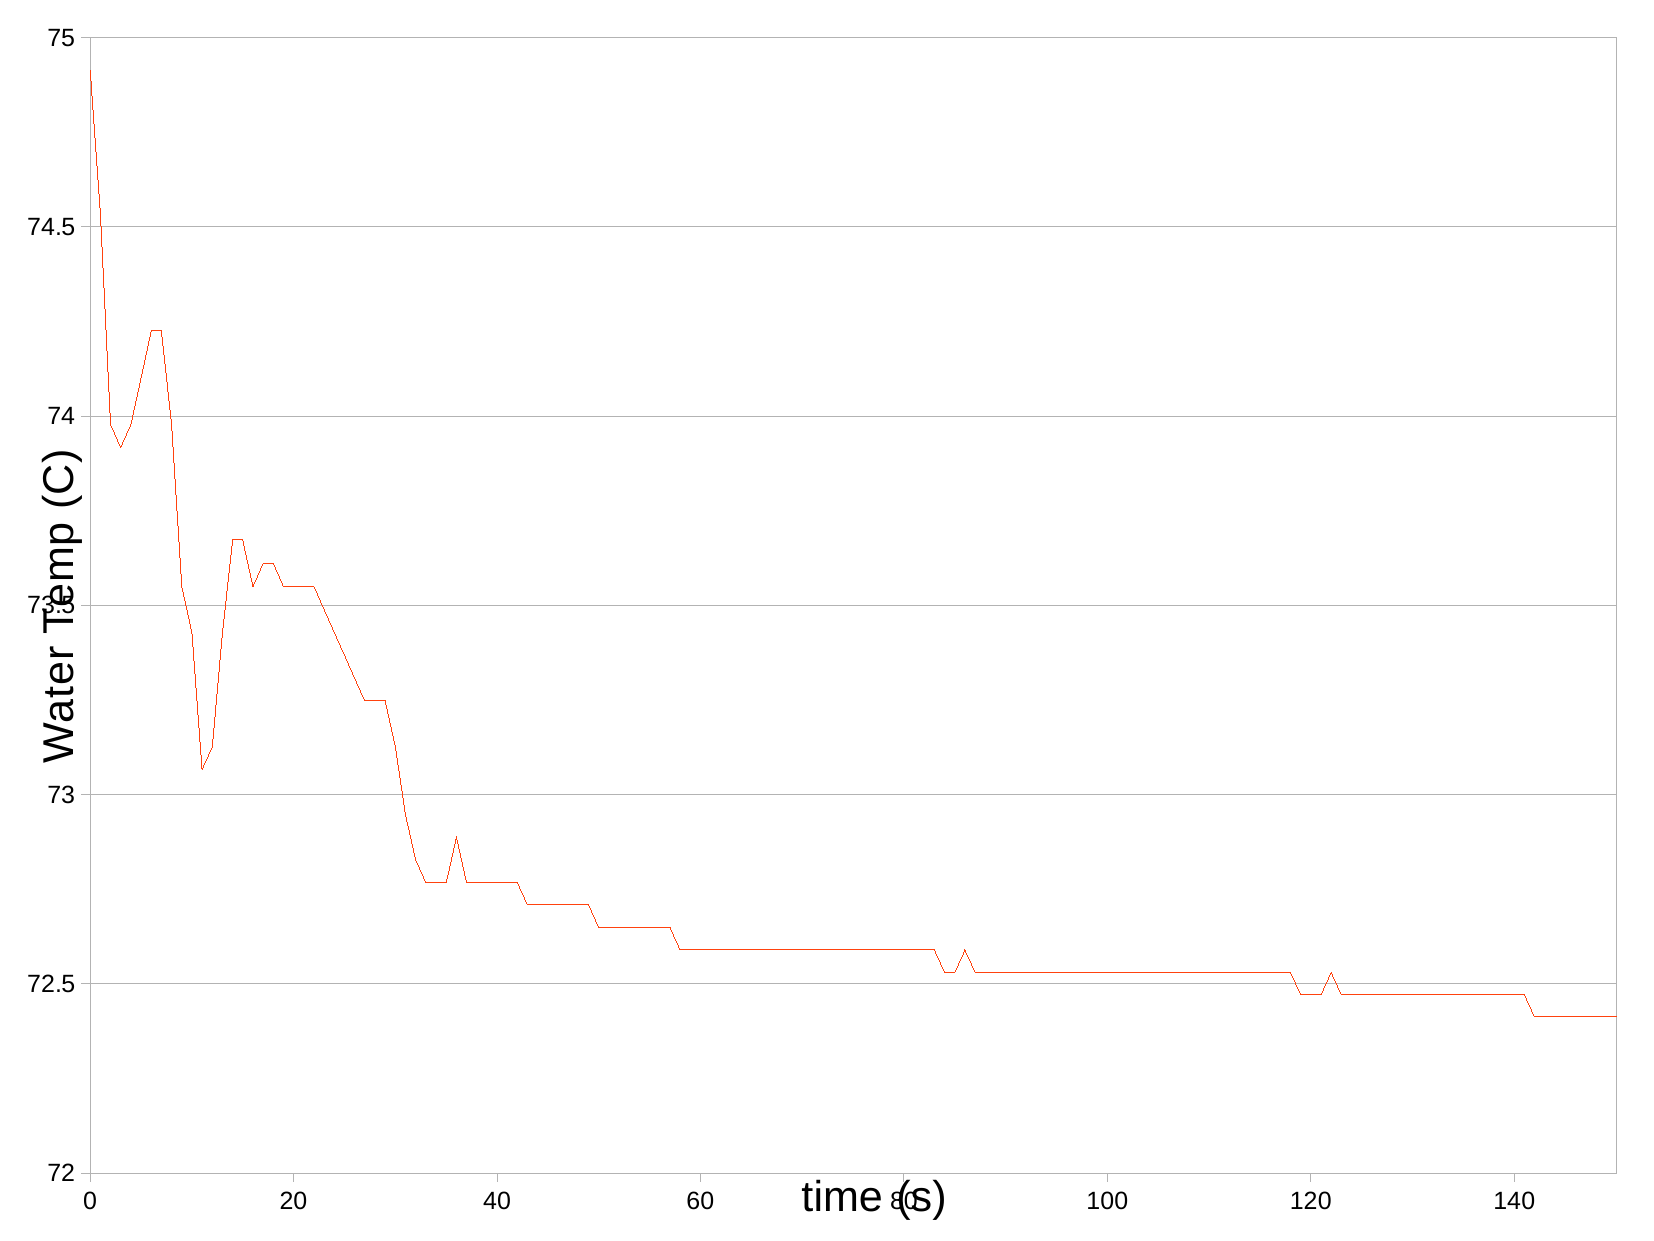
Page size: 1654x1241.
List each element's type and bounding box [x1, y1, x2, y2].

chart [0, 0, 1651, 1241]
